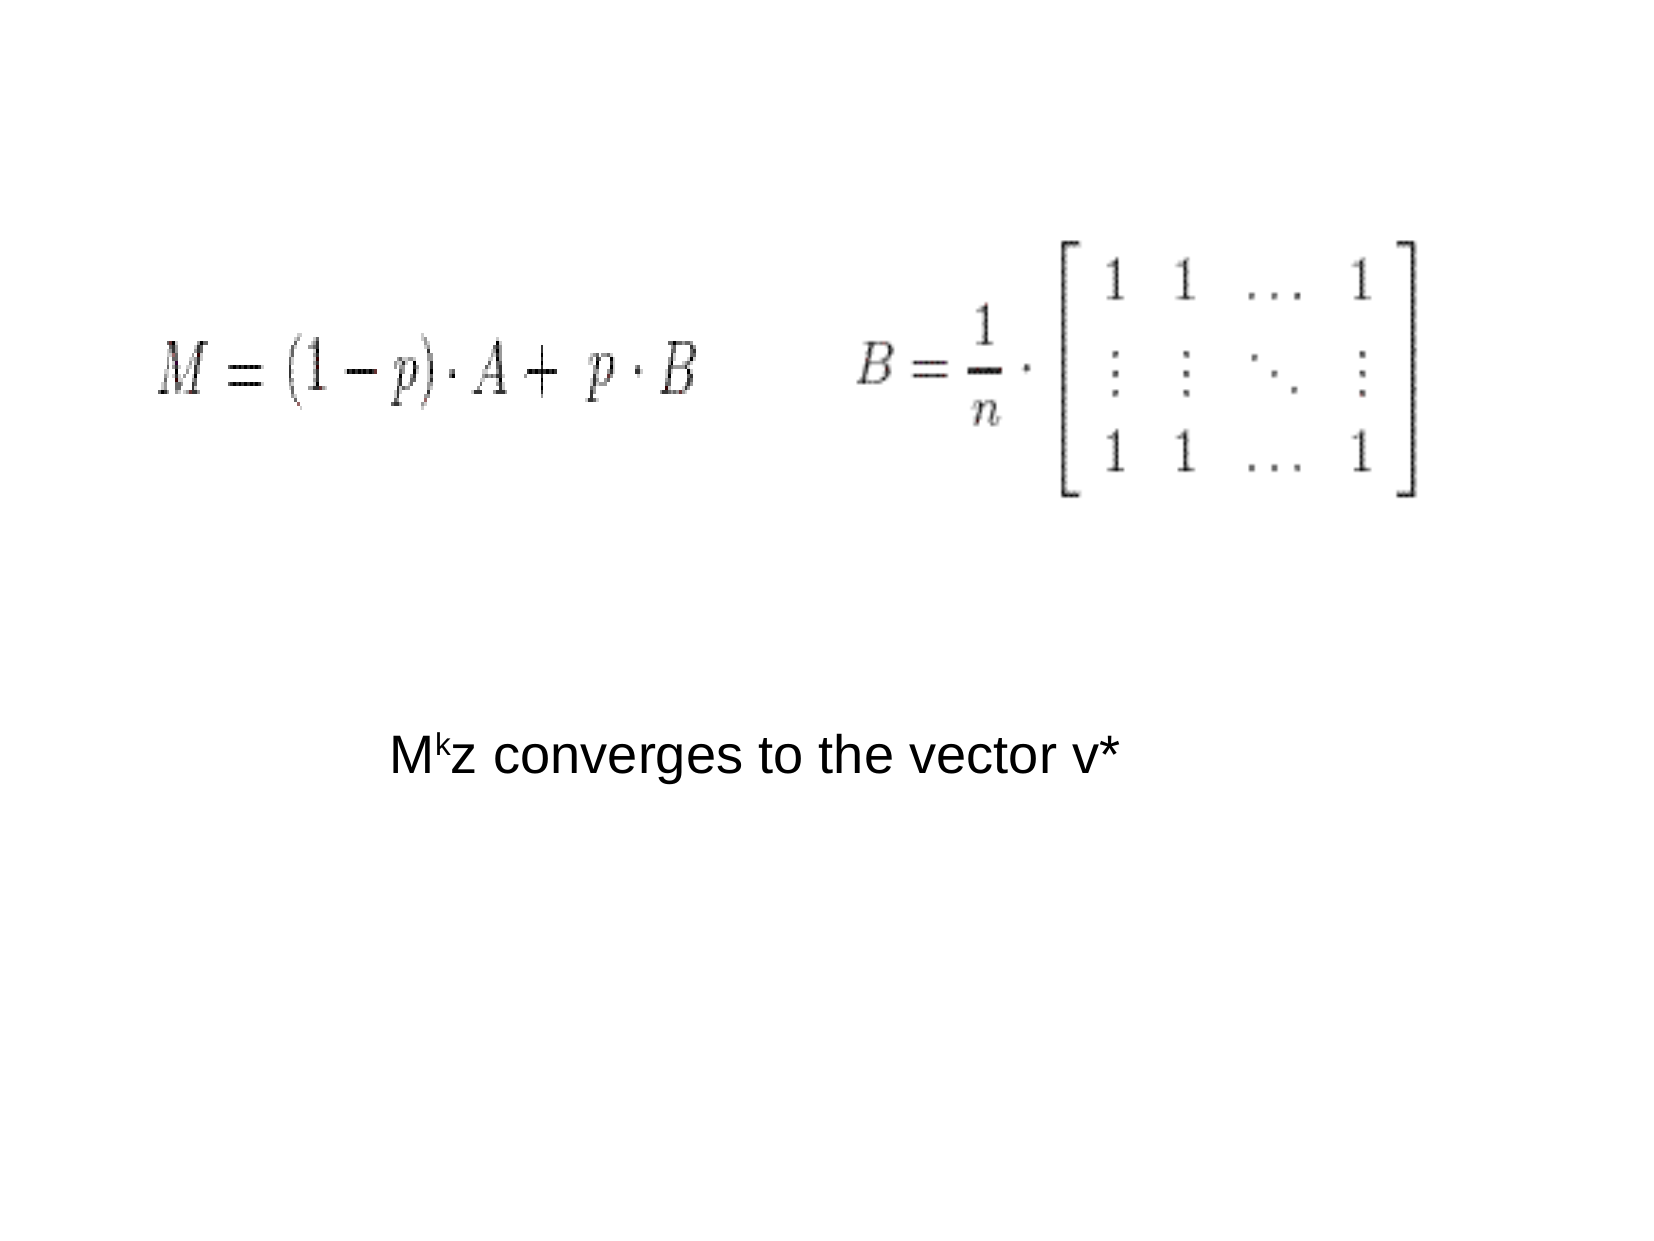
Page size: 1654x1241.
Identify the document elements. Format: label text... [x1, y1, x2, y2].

picture [855, 239, 1426, 508]
text_box Mkz converges to the vector v* [375, 717, 1156, 796]
picture [145, 329, 721, 415]
